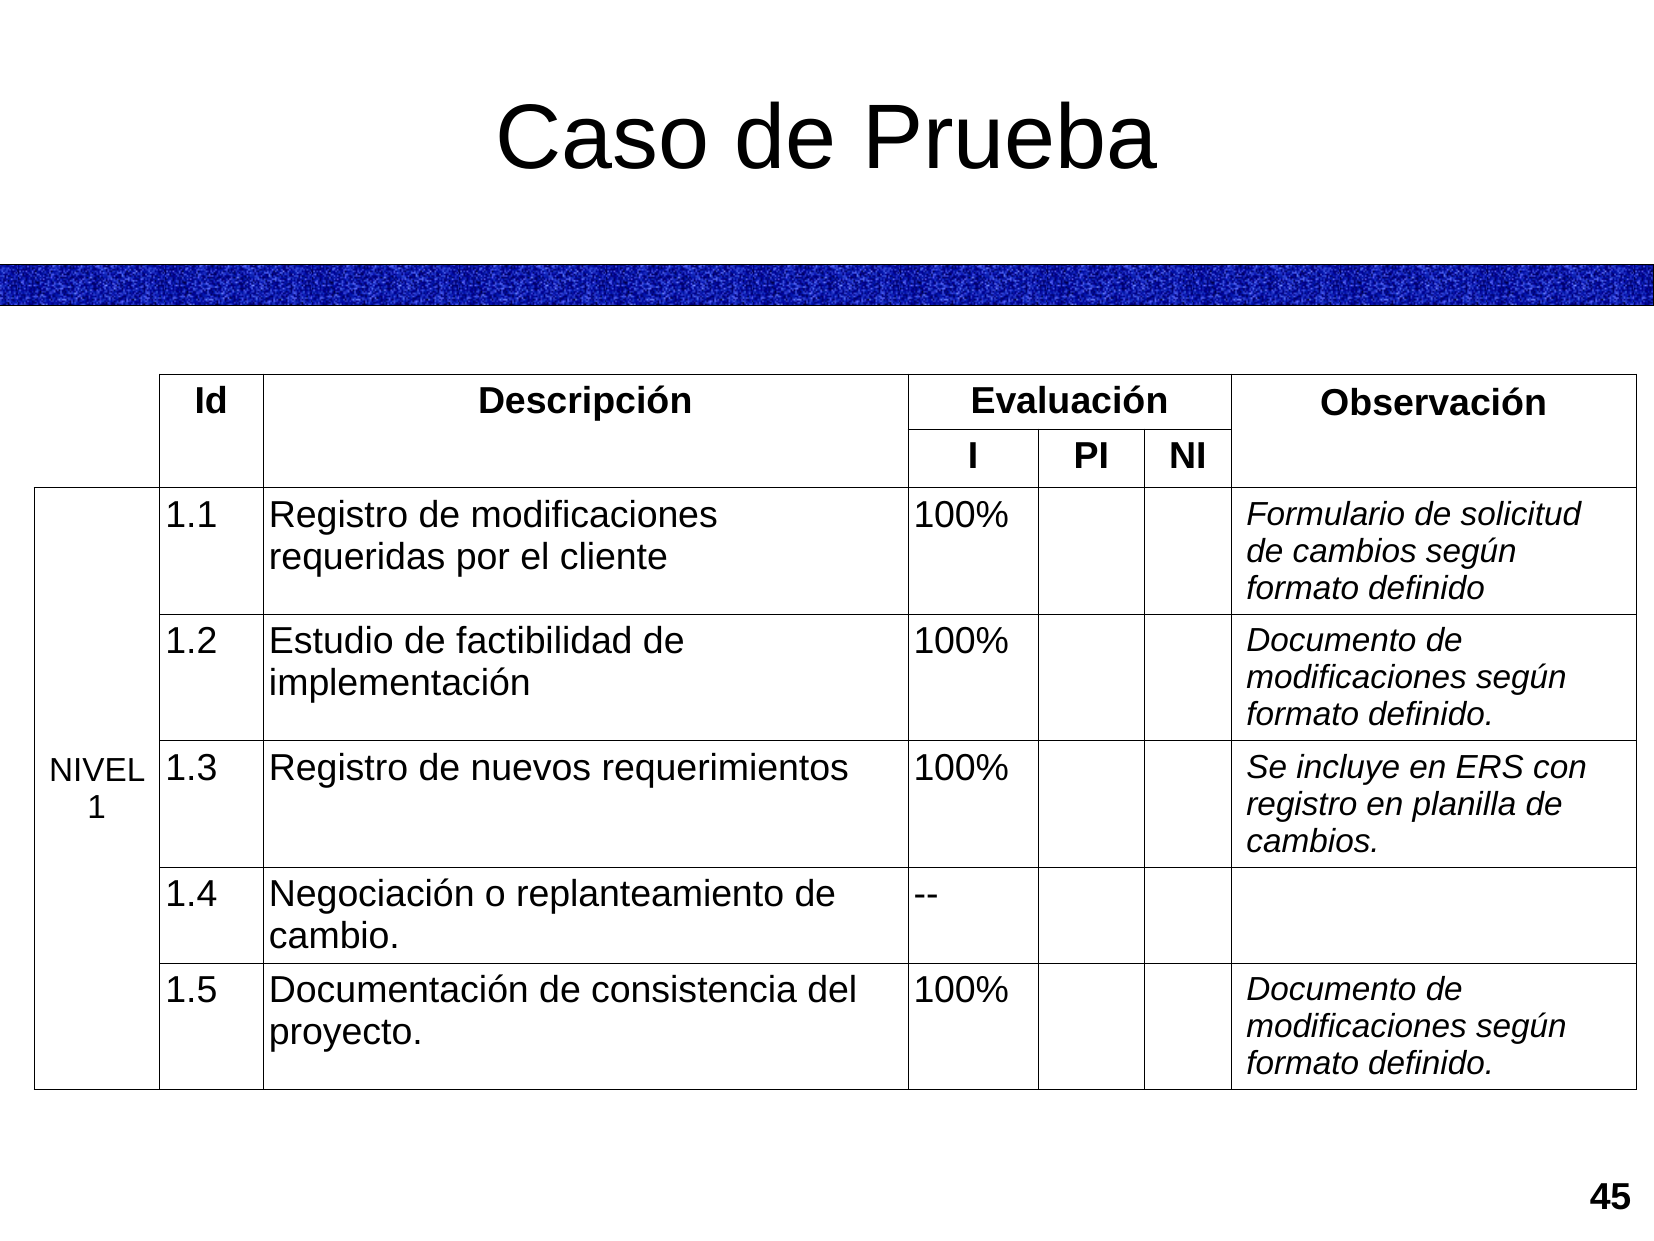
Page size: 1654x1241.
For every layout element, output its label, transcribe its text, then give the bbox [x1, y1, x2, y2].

table_cell [1039, 488, 1144, 614]
table_header [34, 374, 159, 429]
table_cell [1145, 741, 1231, 867]
table_cell Estudio de factibilidad de implementación [264, 615, 908, 740]
table_header Observación [1232, 375, 1636, 487]
table_header Evaluación [909, 375, 1231, 429]
table_cell [1039, 964, 1144, 1089]
table_cell [1232, 868, 1636, 963]
table_cell 100% [909, 488, 1038, 614]
table_cell [1039, 615, 1144, 740]
table_cell PI [1039, 430, 1144, 487]
table_cell Se incluye en ERS con registro en planilla de cambios. [1232, 741, 1636, 867]
table_cell NI [1145, 430, 1231, 487]
table_cell [1145, 615, 1231, 740]
table_cell Registro de modificaciones requeridas por el cliente [264, 488, 908, 614]
title Caso de Prueba [58, 14, 1595, 260]
table_cell Registro de nuevos requerimientos [264, 741, 908, 867]
table_cell 100% [909, 741, 1038, 867]
table_cell Formulario de solicitud de cambios según formato definido [1232, 488, 1636, 614]
text_box <número> [1575, 1168, 1654, 1240]
table_cell Documentación de consistencia del proyecto. [264, 964, 908, 1089]
table_cell 1.1 [160, 488, 263, 614]
table_cell 1.5 [160, 964, 263, 1089]
table_cell NIVEL 1 [35, 488, 159, 1089]
table_cell [1145, 964, 1231, 1089]
table_cell Documento de modificaciones según formato definido. [1232, 615, 1636, 740]
table_cell I [909, 430, 1038, 487]
table_header Id [160, 375, 263, 487]
table_cell Negociación o replanteamiento de cambio. [264, 868, 908, 963]
table_cell 1.4 [160, 868, 263, 963]
picture [0, 265, 1653, 305]
table_cell [1039, 741, 1144, 867]
table_header Descripción [264, 375, 908, 487]
table_cell 1.2 [160, 615, 263, 740]
table_cell 1.3 [160, 741, 263, 867]
table_cell 100% [909, 964, 1038, 1089]
table_cell Documento de modificaciones según formato definido. [1232, 964, 1636, 1089]
table_cell [34, 429, 159, 487]
table_cell -- [909, 868, 1038, 963]
table_cell [1145, 868, 1231, 963]
table_cell [1145, 488, 1231, 614]
table_cell [1039, 868, 1144, 963]
table_cell 100% [909, 615, 1038, 740]
